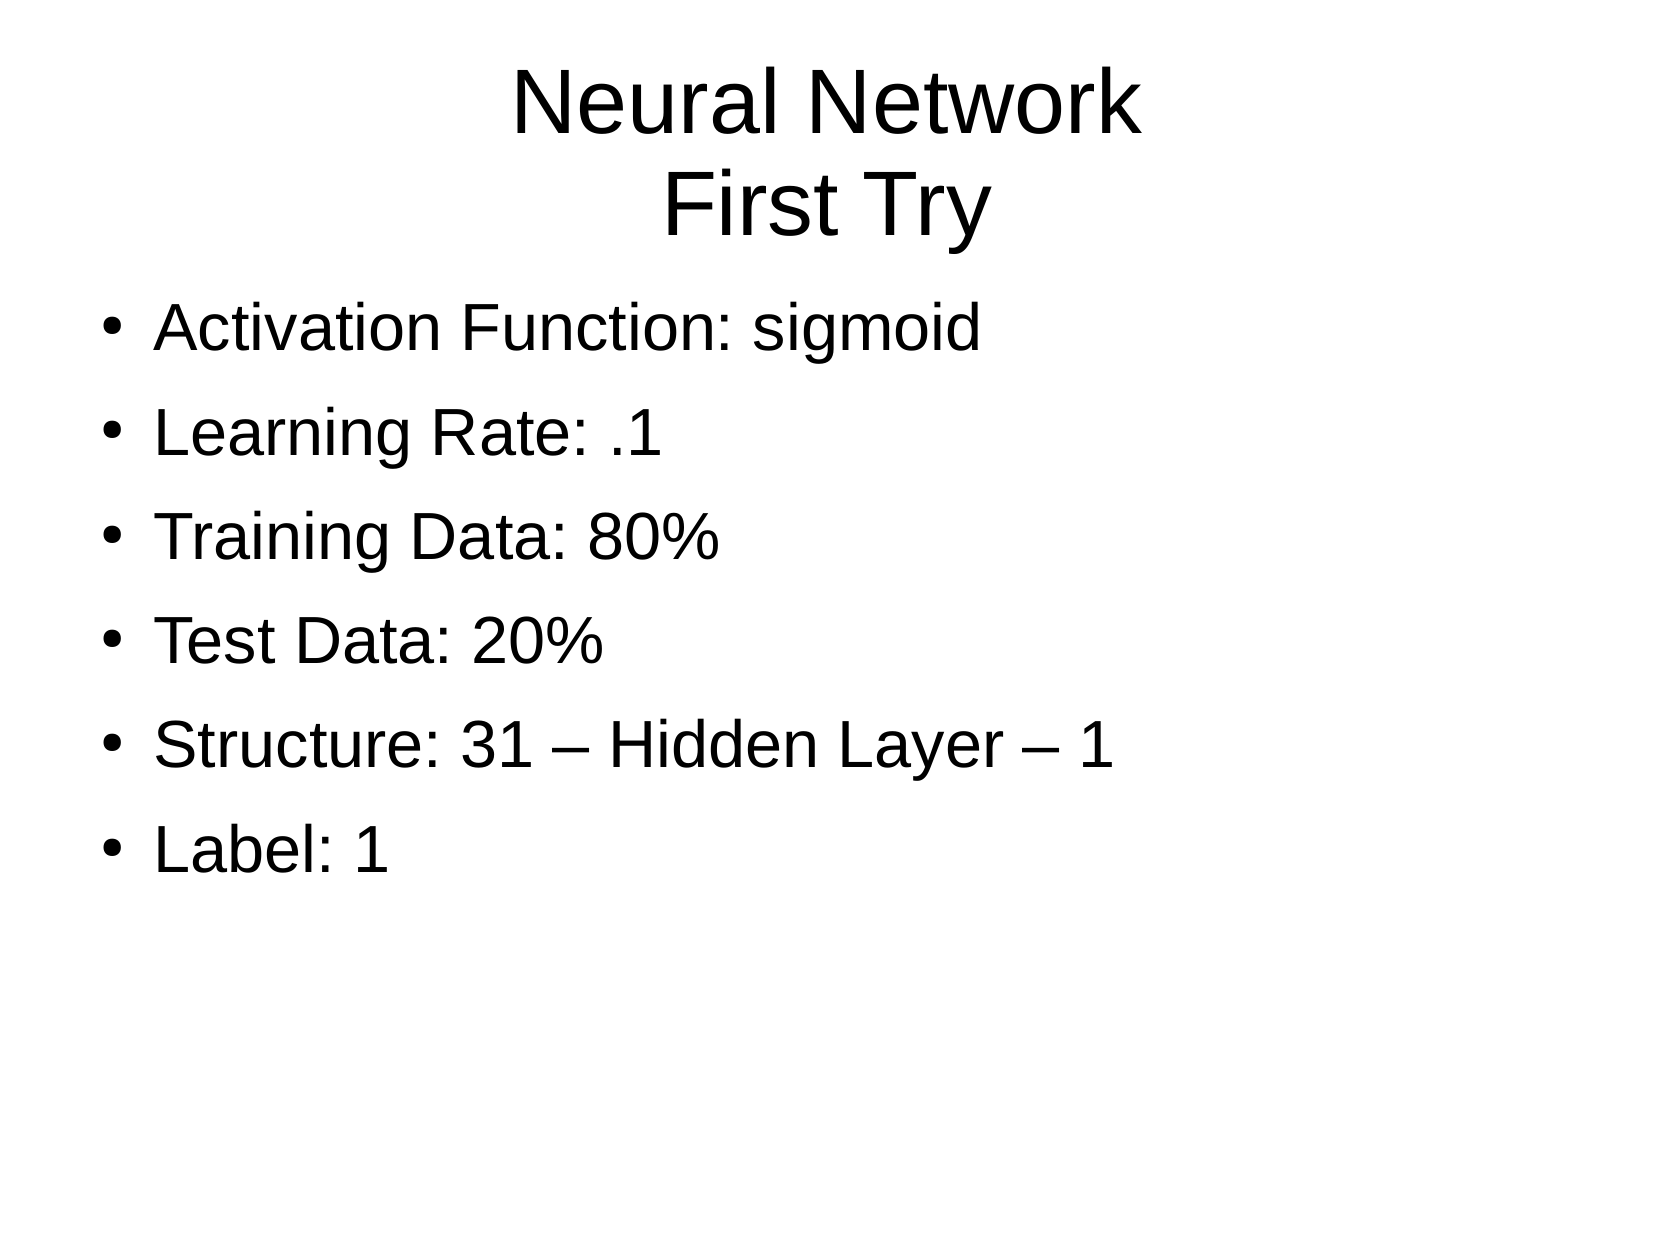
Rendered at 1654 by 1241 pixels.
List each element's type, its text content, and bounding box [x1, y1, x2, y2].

list Activation Function: sigmoid Learning Rate: .1 Training Data: 80% Test Data: 20% Structure: 31 – Hidden Layer – 1 Label: 1 [82, 290, 1571, 1010]
title Neural Network First Try [82, 49, 1571, 257]
